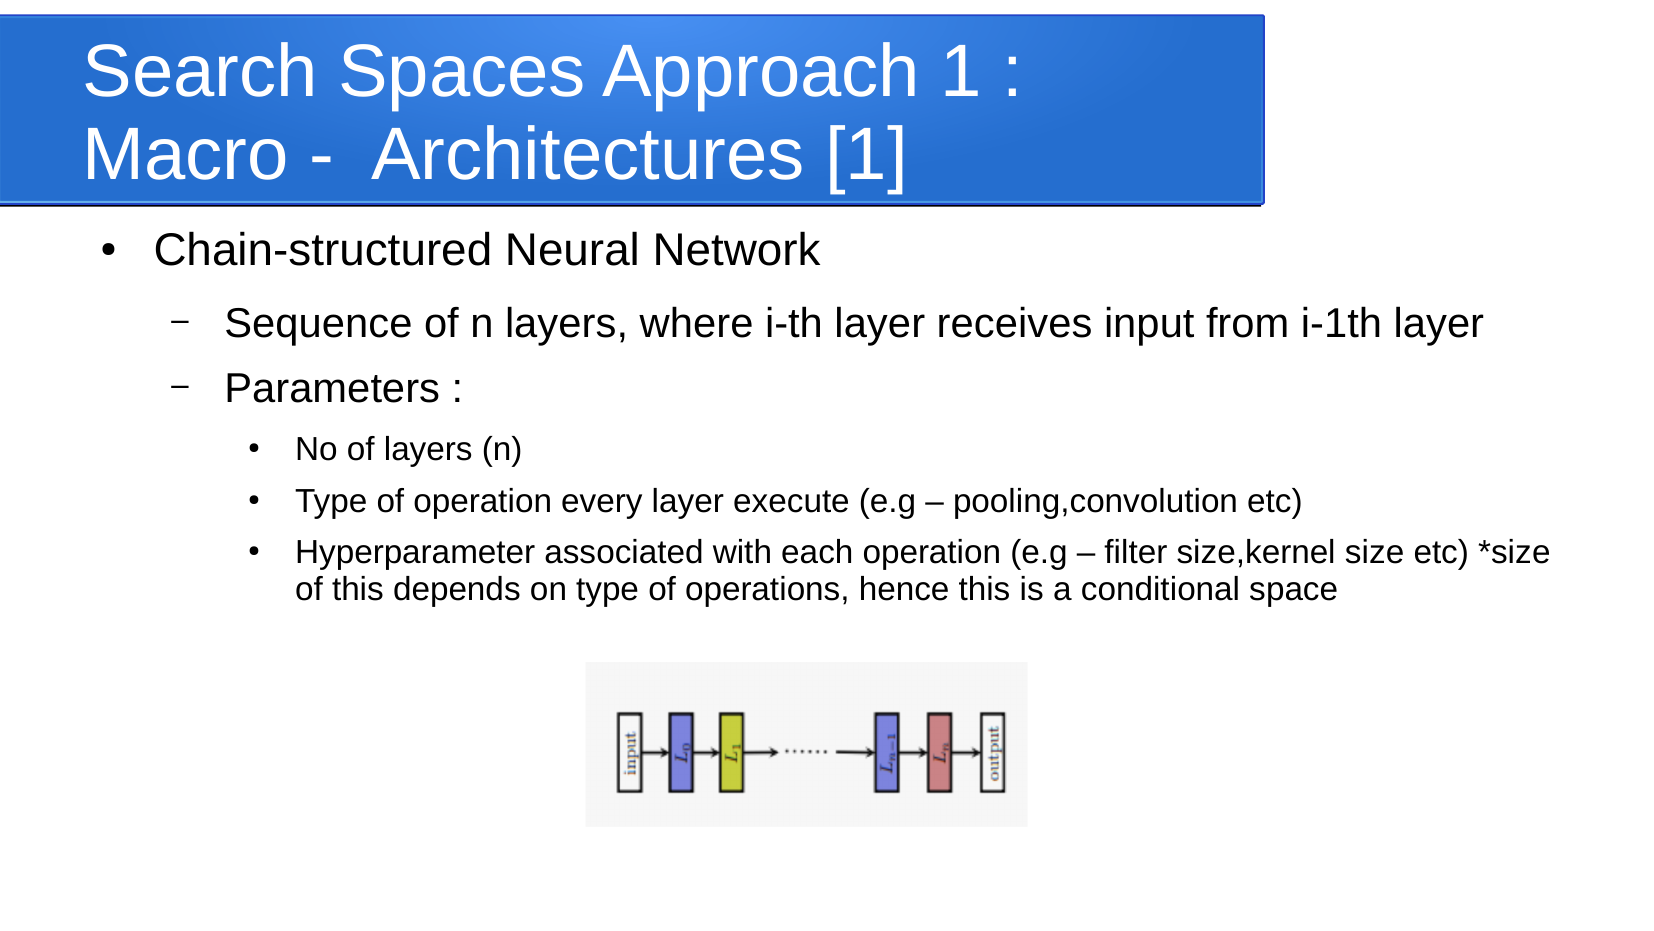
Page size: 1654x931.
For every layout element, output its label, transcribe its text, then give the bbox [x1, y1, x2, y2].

title Search Spaces Approach 1 : Macro - Architectures [1] [82, 29, 1235, 196]
list Chain-structured Neural Network Sequence of n layers, where i-th layer receives input from i-1th layer Parameters : No of layers (n) Type of operation every layer execute (e.g – pooling,convolution etc) Hyperparameter associated with each operation (e.g – filter size,kernel size etc) *size of this depends on type of operations, hence this is a conditional space [82, 224, 1571, 764]
picture [585, 662, 1028, 827]
